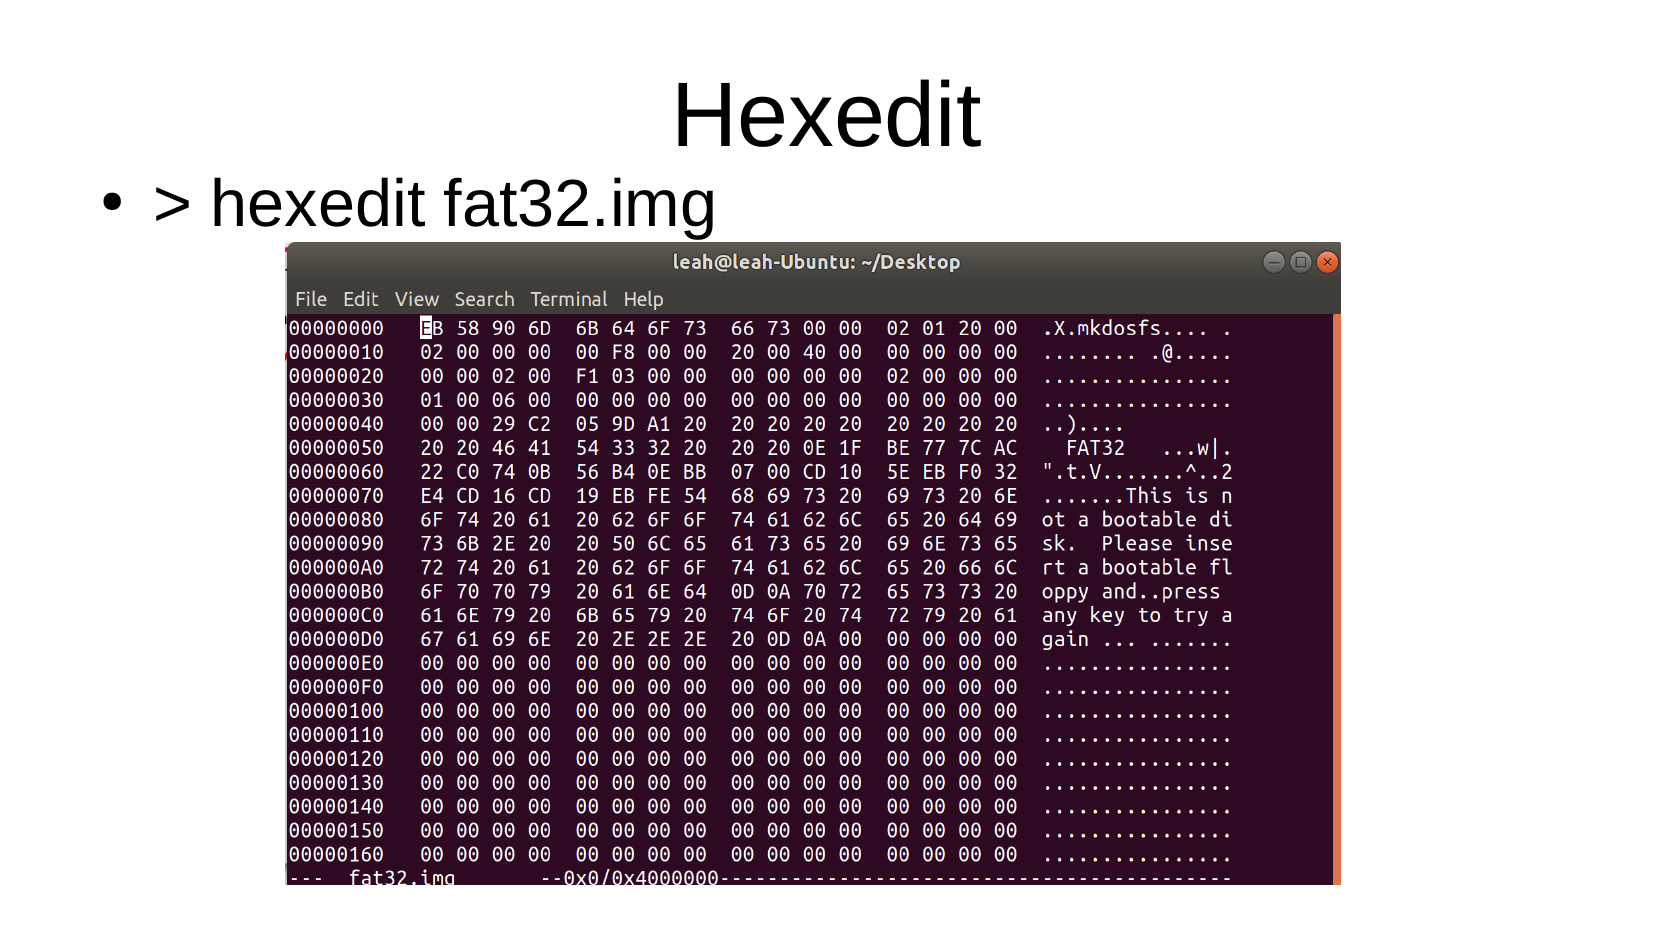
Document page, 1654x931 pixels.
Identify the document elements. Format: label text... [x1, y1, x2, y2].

picture [285, 242, 1341, 886]
title Hexedit [82, 37, 1571, 165]
list > hexedit fat32.img [82, 165, 1571, 271]
